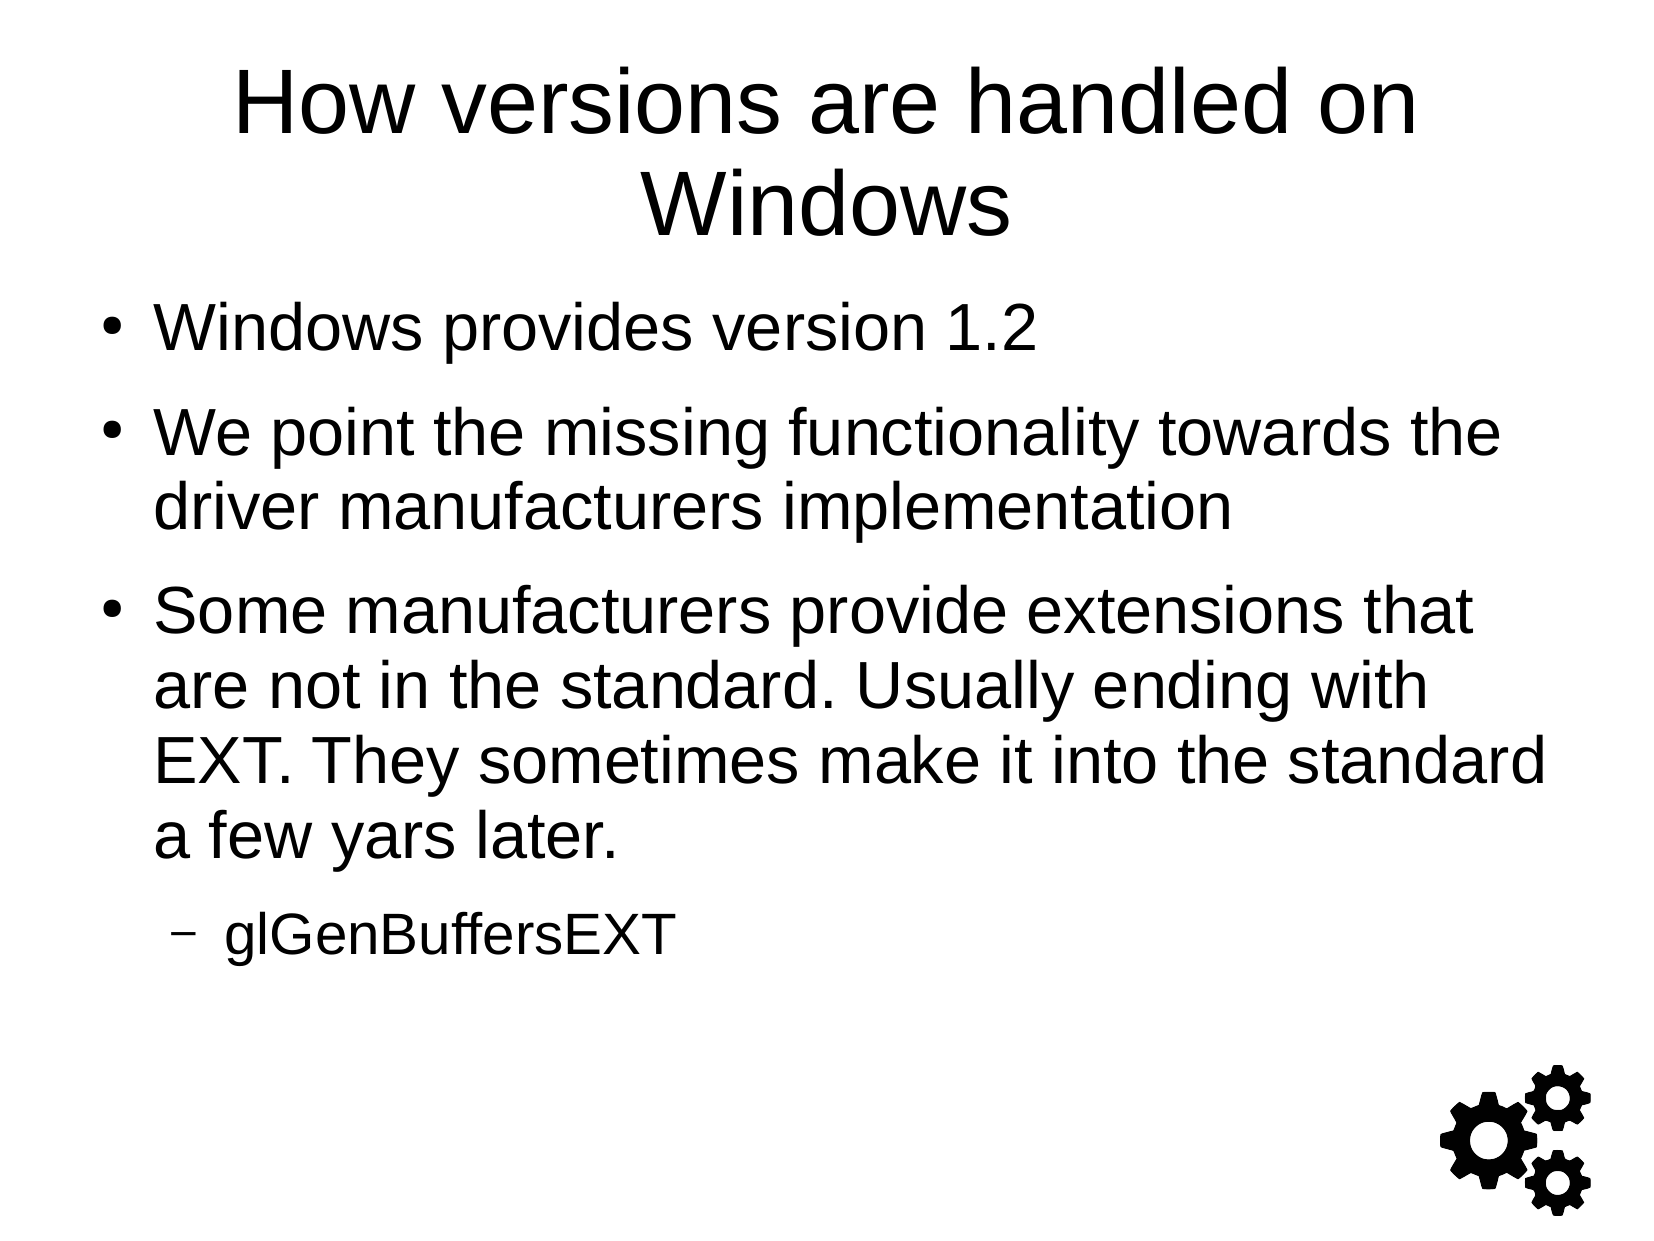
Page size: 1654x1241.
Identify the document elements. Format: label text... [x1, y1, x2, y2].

title How versions are handled on Windows [82, 49, 1571, 257]
list Windows provides version 1.2 We point the missing functionality towards the driver manufacturers implementation Some manufacturers provide extensions that are not in the standard. Usually ending with EXT. They sometimes make it into the standard a few yars later. glGenBuffersEXT [82, 290, 1571, 1010]
picture [1440, 1065, 1591, 1216]
